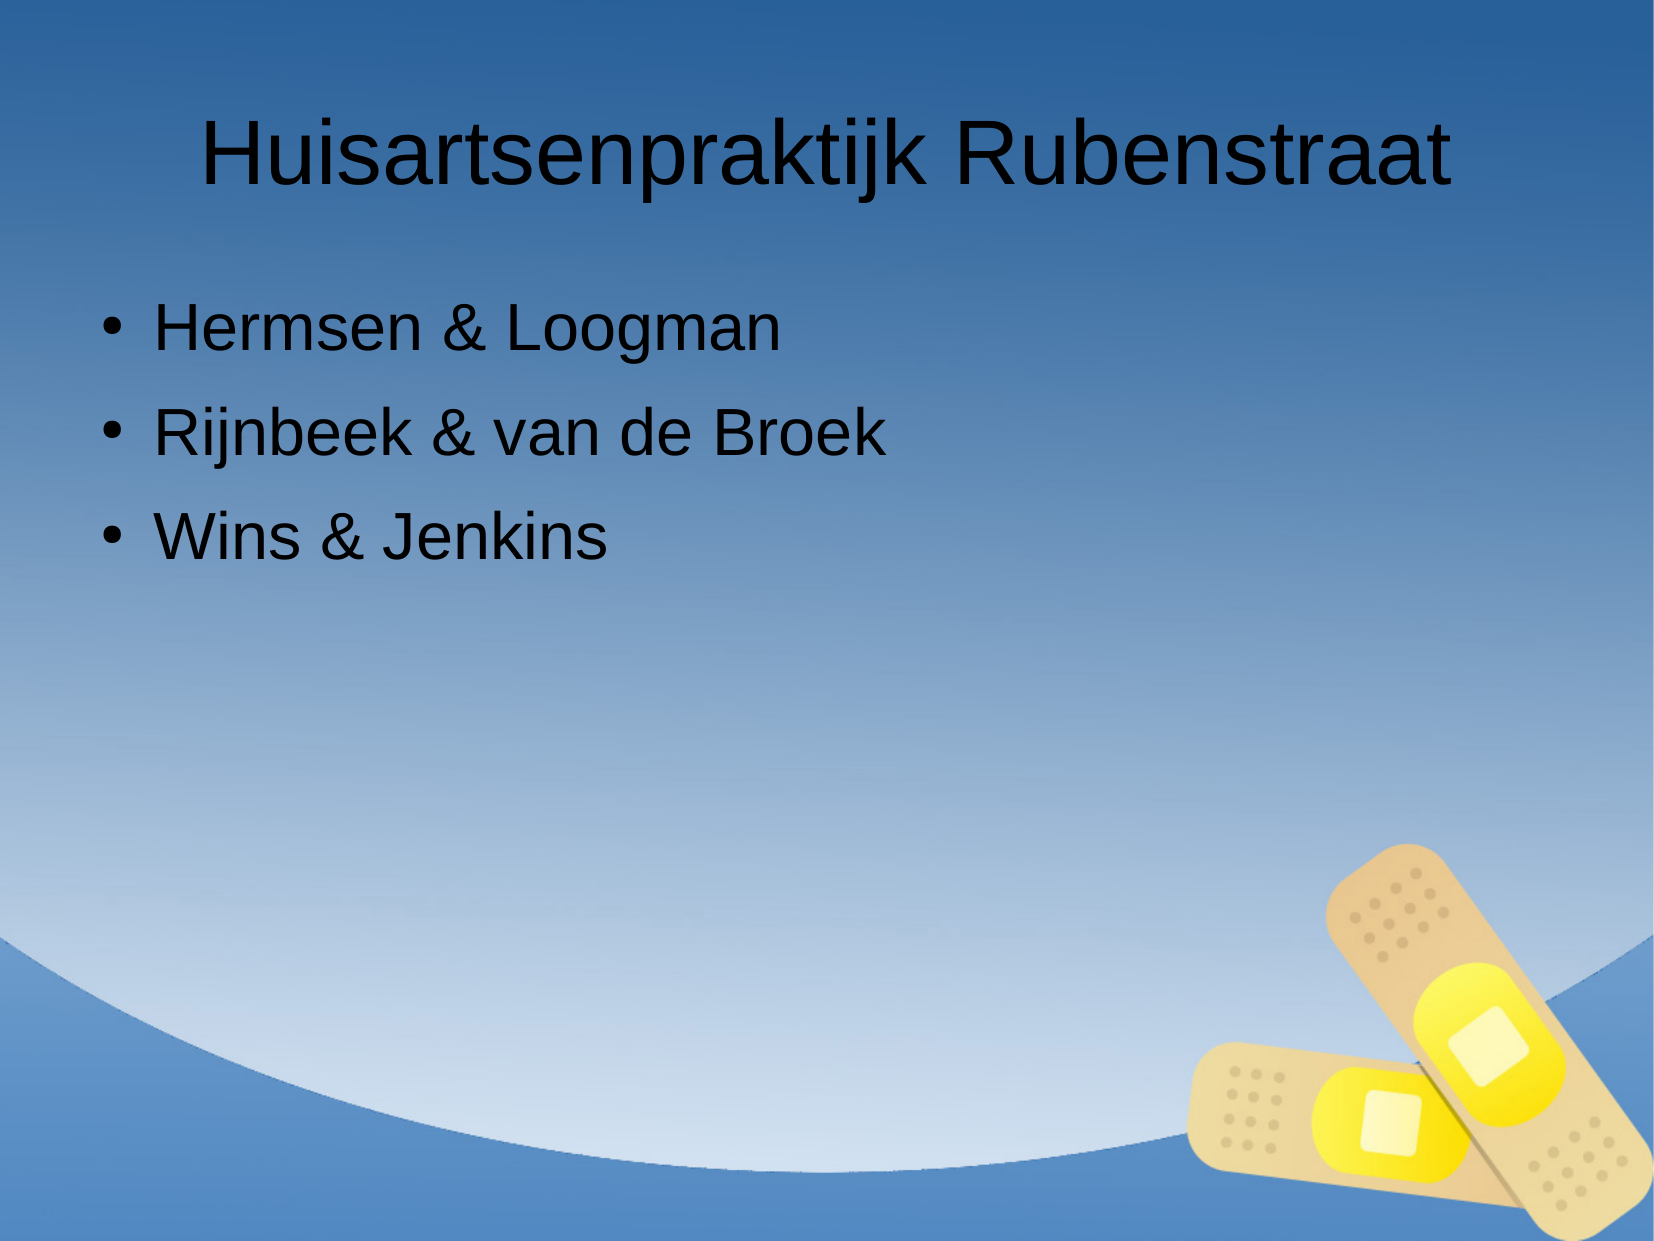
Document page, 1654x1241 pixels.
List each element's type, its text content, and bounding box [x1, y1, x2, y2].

picture [0, 0, 1654, 1241]
list Hermsen & Loogman Rijnbeek & van de Broek Wins & Jenkins [82, 290, 1571, 1010]
title Huisartsenpraktijk Rubenstraat [82, 49, 1571, 257]
